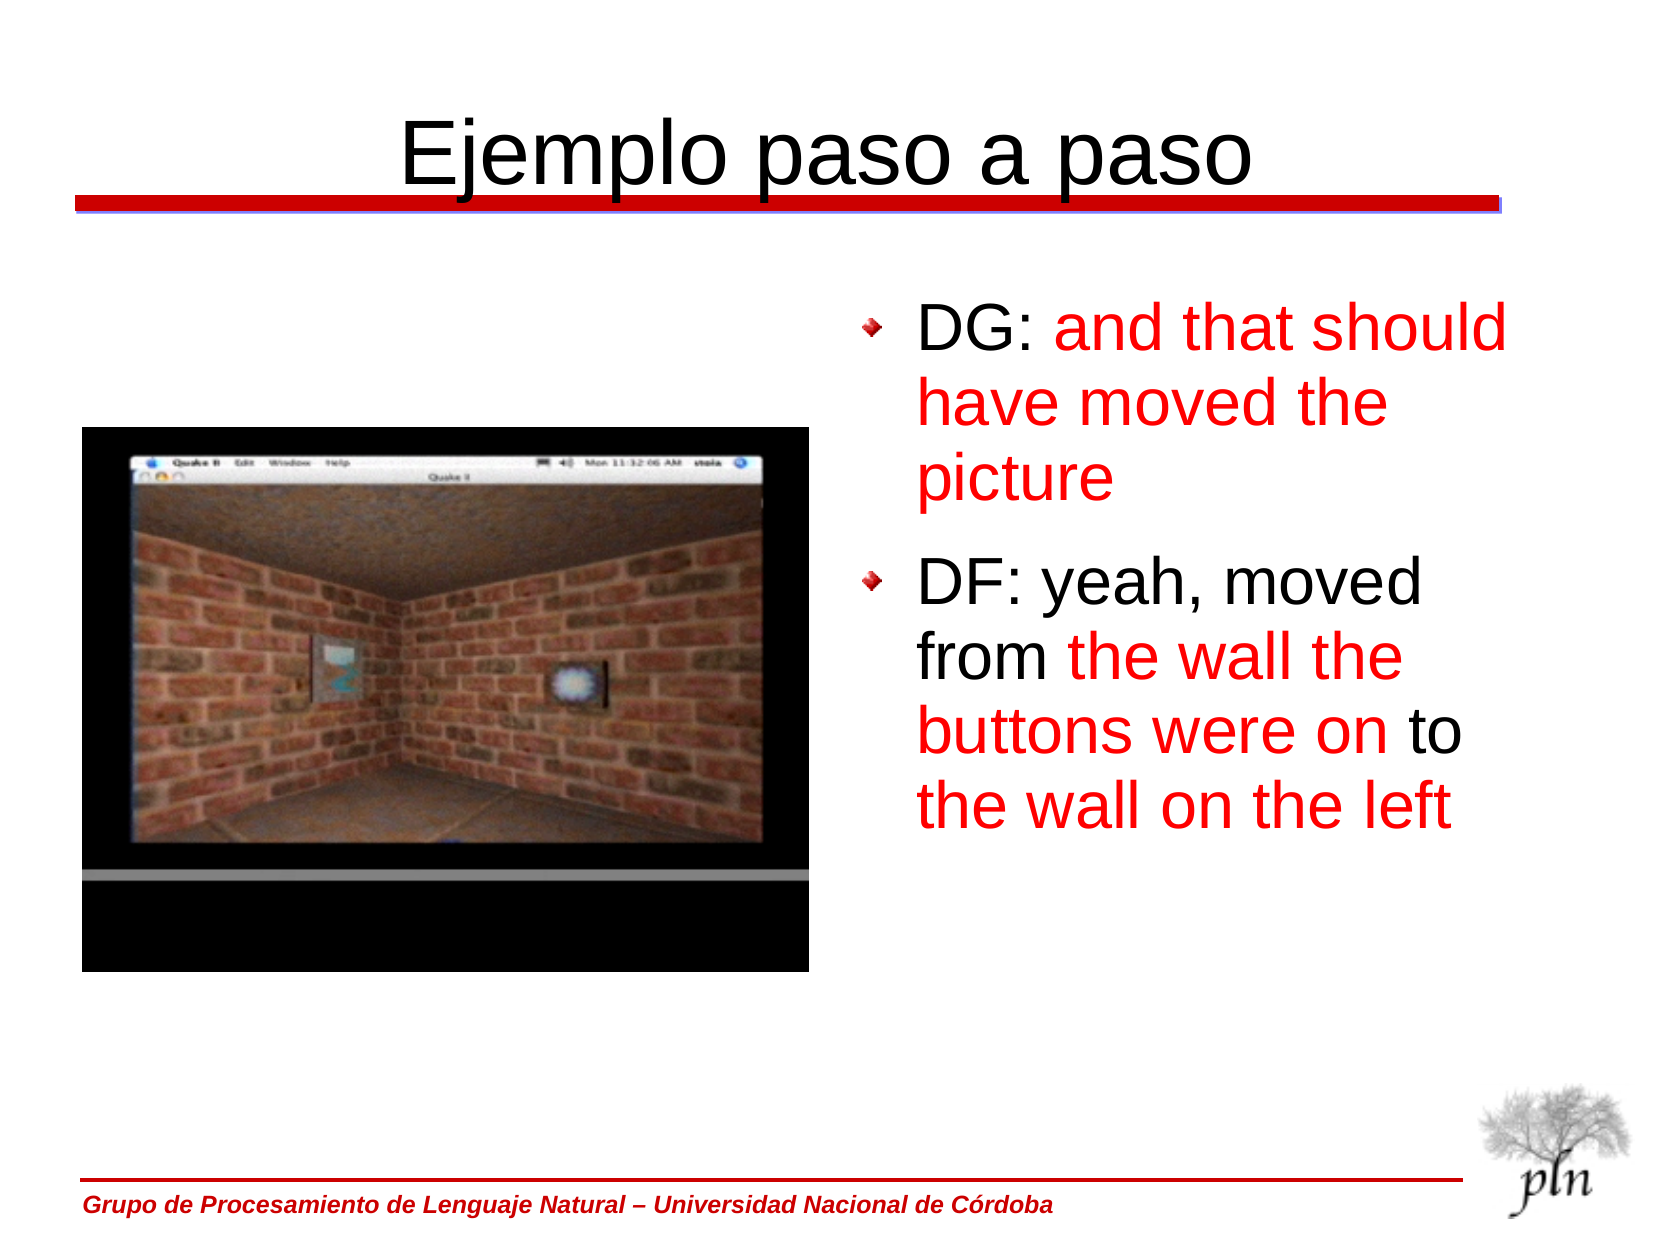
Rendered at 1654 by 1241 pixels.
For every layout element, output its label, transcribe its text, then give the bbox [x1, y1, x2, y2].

picture [82, 427, 809, 972]
title Ejemplo paso a paso [82, 49, 1571, 257]
list DG: and that should have moved the picture DF: yeah, moved from the wall the buttons were on to the wall on the left [845, 290, 1572, 1109]
picture [1477, 1083, 1635, 1219]
